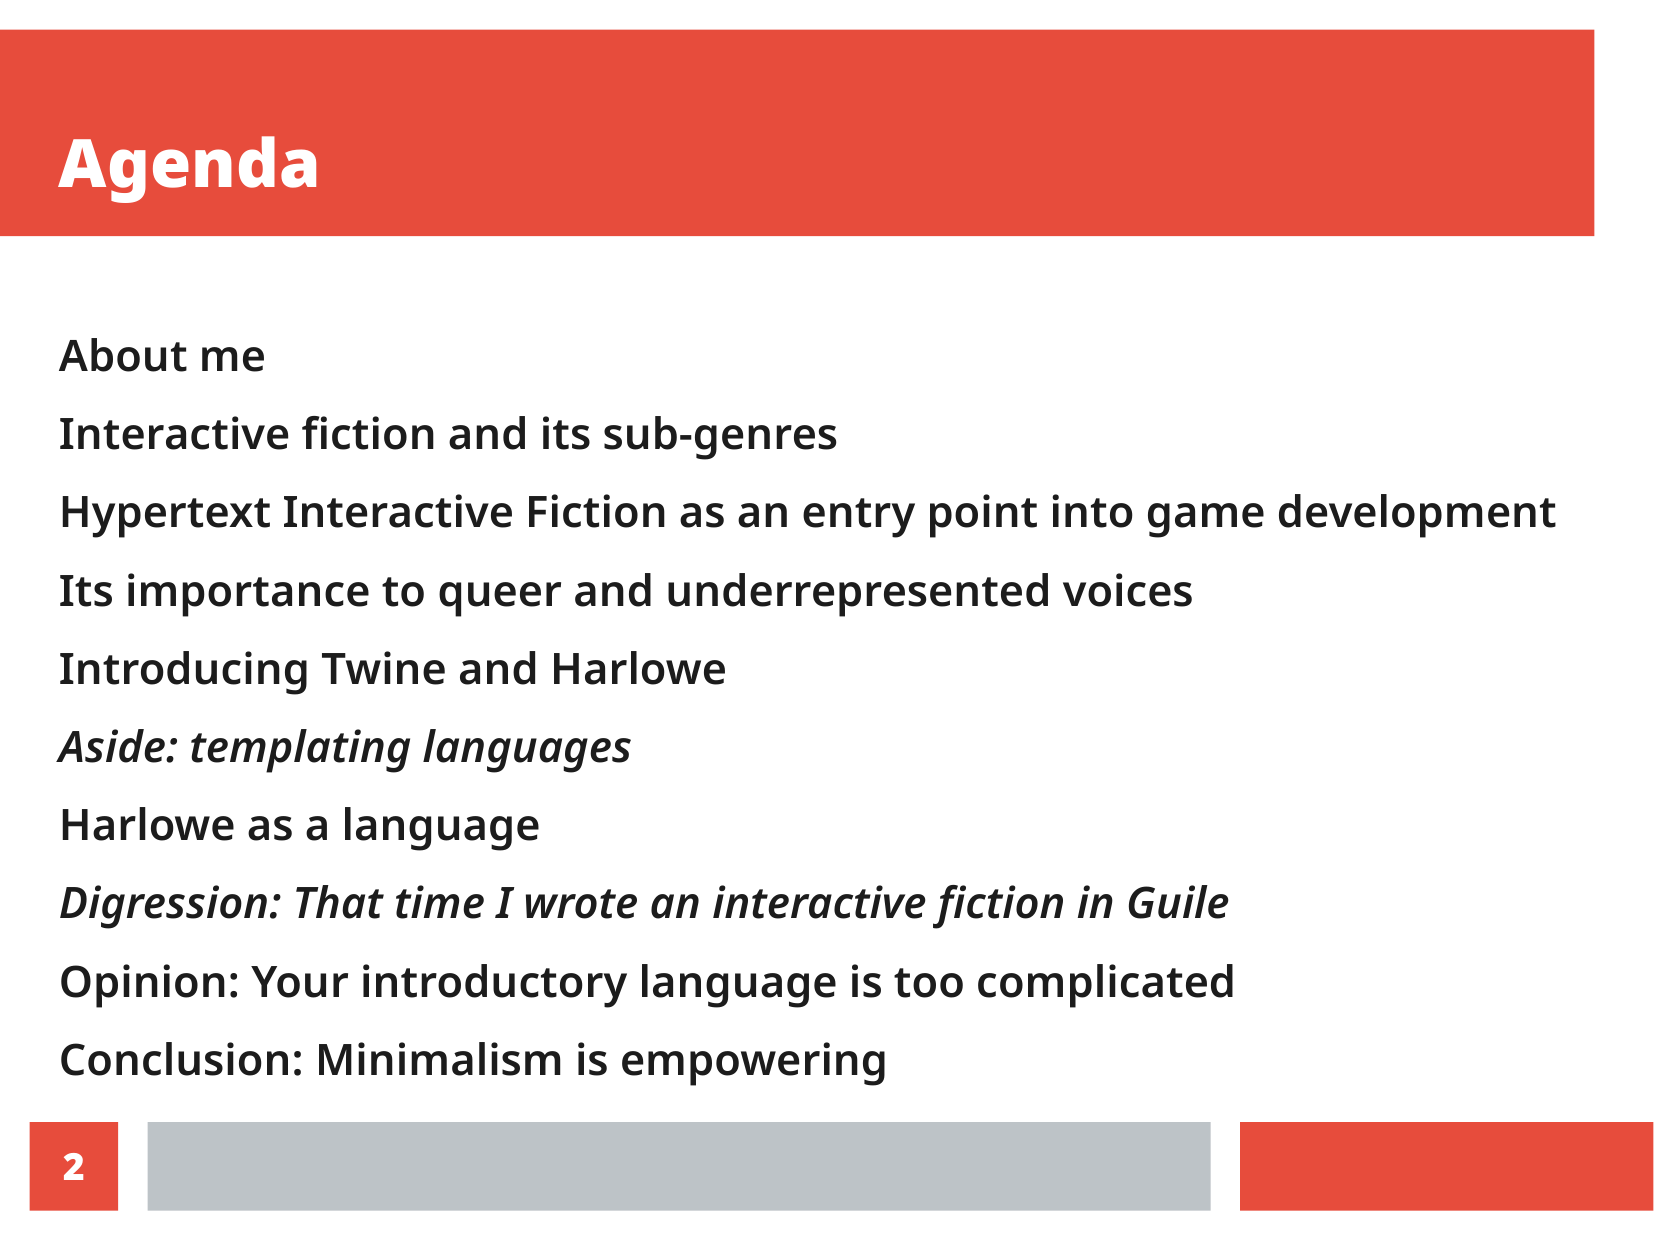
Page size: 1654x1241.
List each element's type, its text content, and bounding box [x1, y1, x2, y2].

title Agenda [59, 59, 1595, 207]
list About me Interactive fiction and its sub-genres Hypertext Interactive Fiction as an entry point into game development Its importance to queer and underrepresented voices Introducing Twine and Harlowe Aside: templating languages Harlowe as a language Digression: That time I wrote an interactive fiction in Guile Opinion: Your introductory language is too complicated Conclusion: Minimalism is empowering [59, 324, 1565, 1093]
